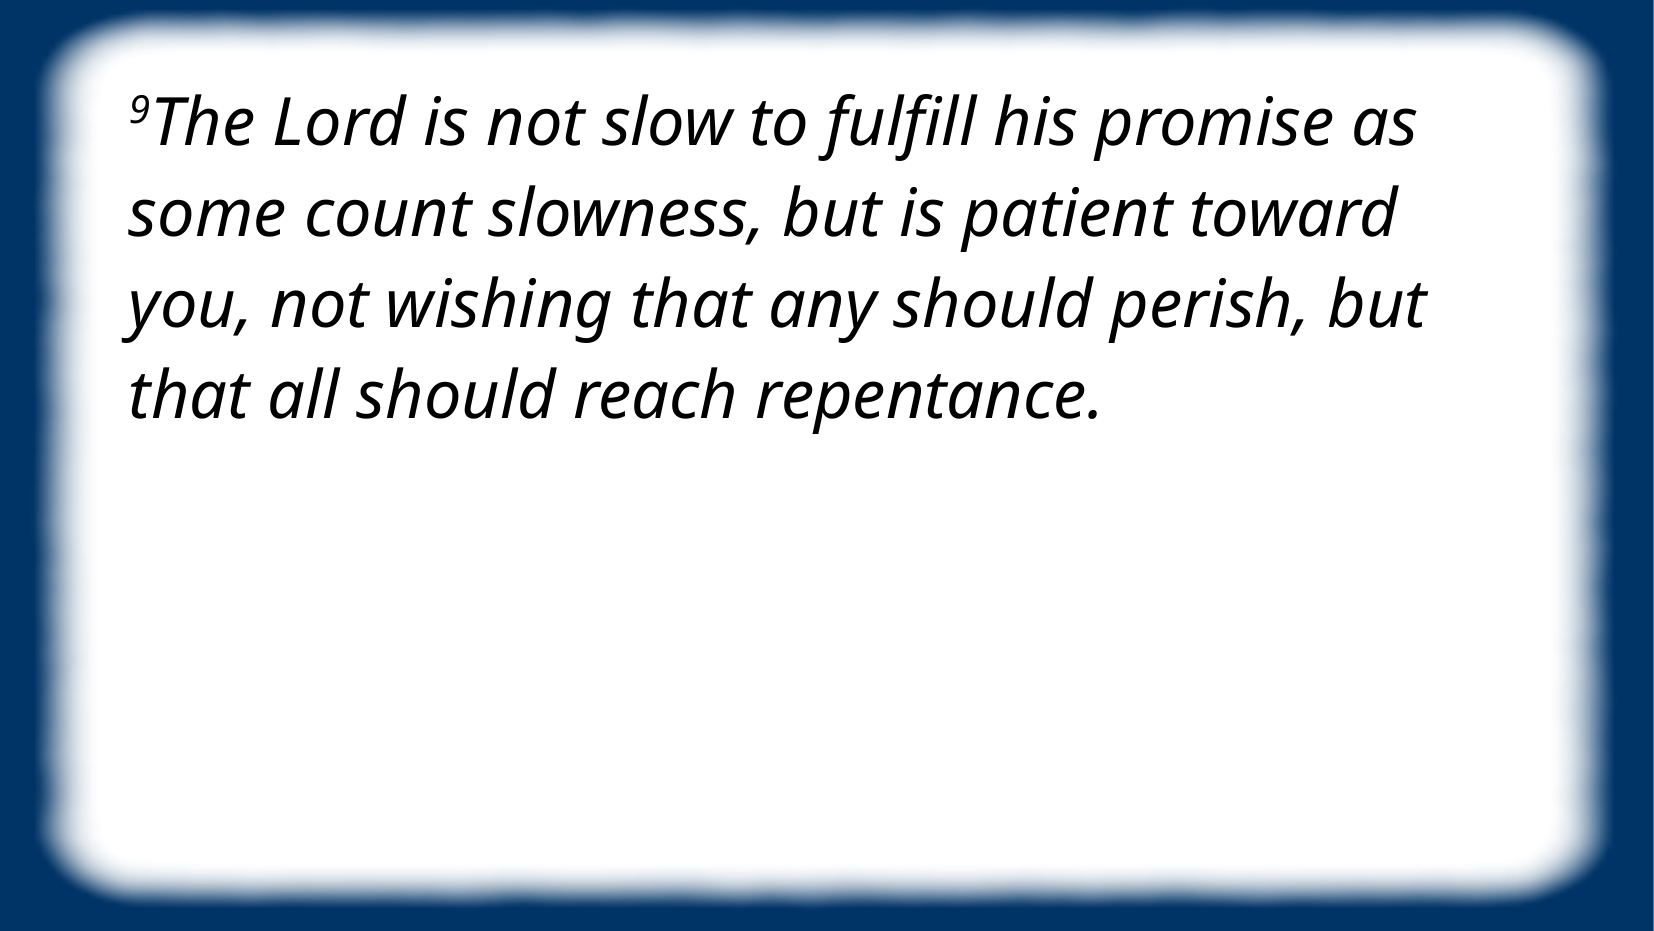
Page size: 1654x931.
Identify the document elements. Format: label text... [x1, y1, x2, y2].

text_box 9The Lord is not slow to fulfill his promise as some count slowness, but is patient toward you, not wishing that any should perish, but that all should reach repentance. [114, 67, 1525, 466]
picture [0, 0, 1654, 931]
